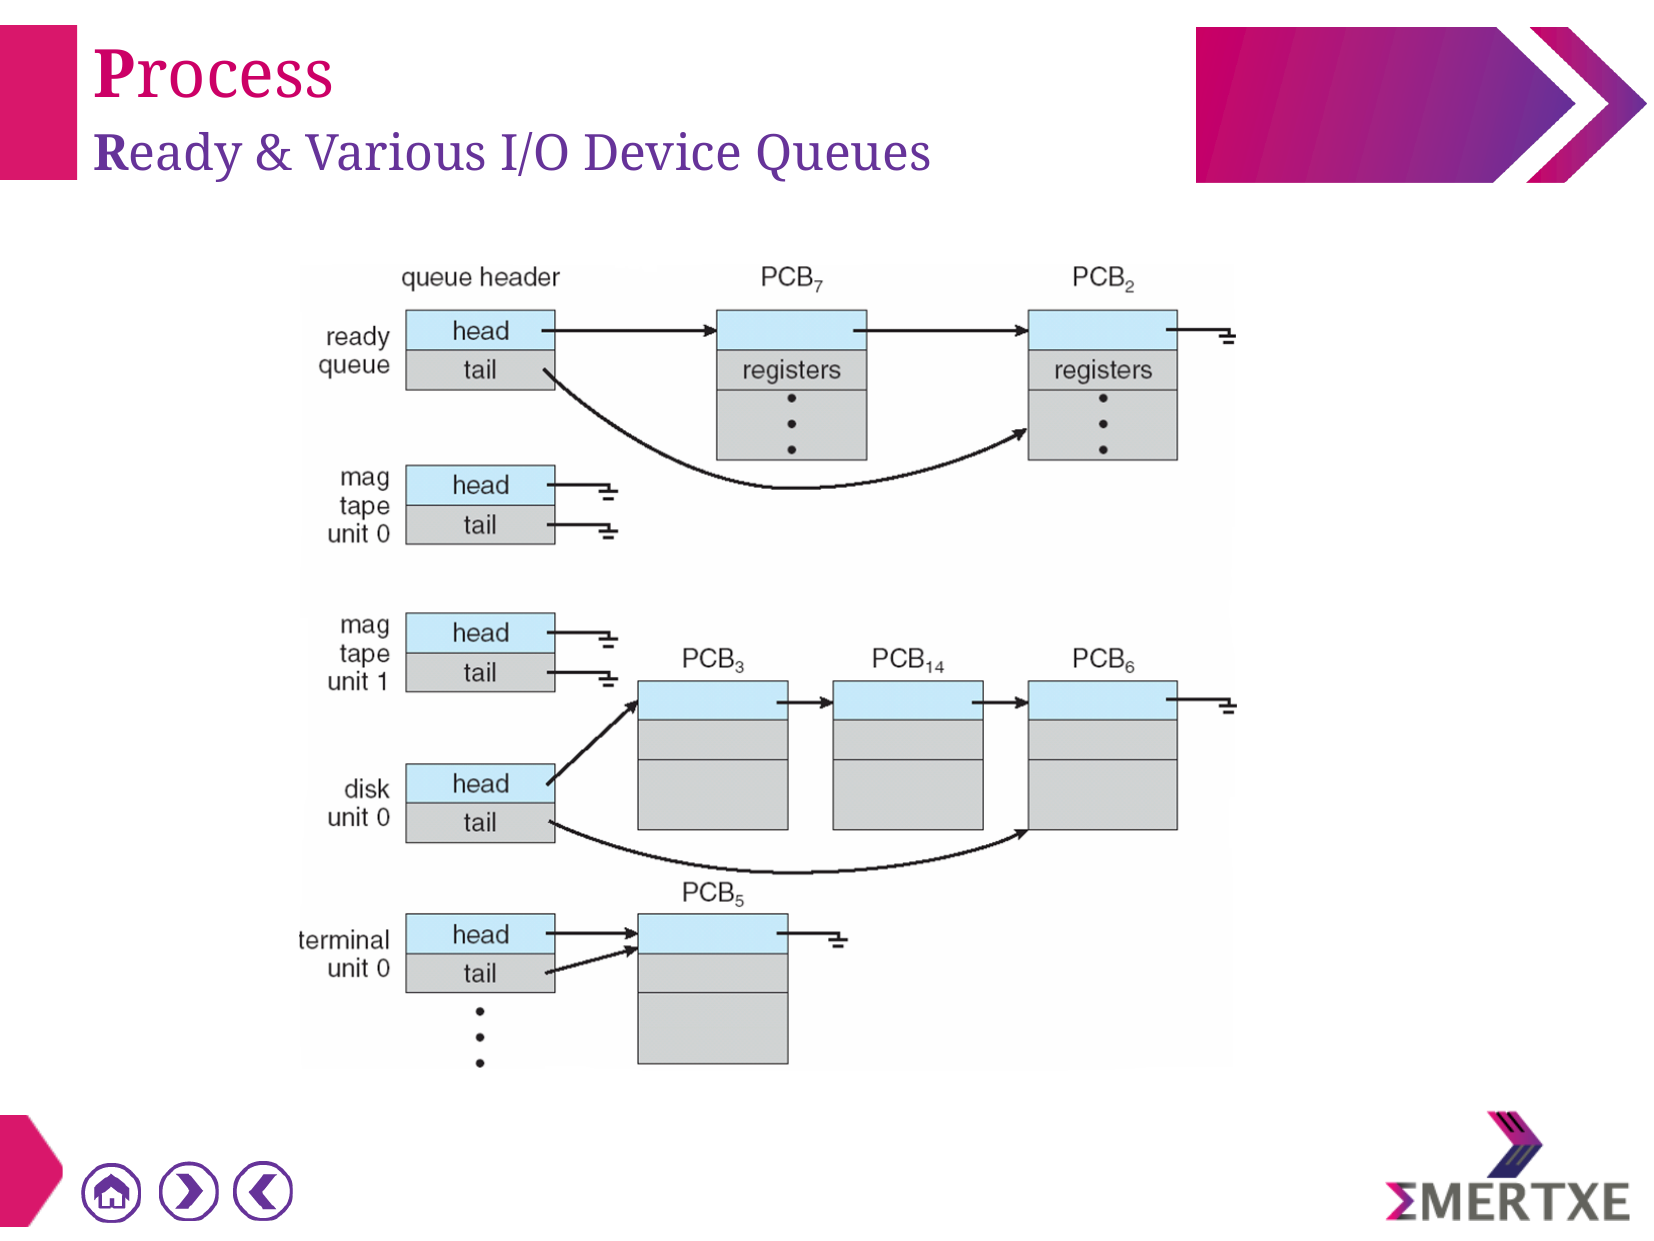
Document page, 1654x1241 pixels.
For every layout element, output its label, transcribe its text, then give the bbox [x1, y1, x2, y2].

picture [1571, 27, 1647, 183]
picture [81, 1163, 141, 1223]
picture [1385, 1107, 1631, 1221]
picture [159, 1161, 219, 1221]
picture [290, 254, 1246, 1079]
text_box [45, 195, 1591, 1096]
title Process Ready & Various I/O Device Queues [93, 2, 1571, 195]
picture [233, 1161, 293, 1221]
